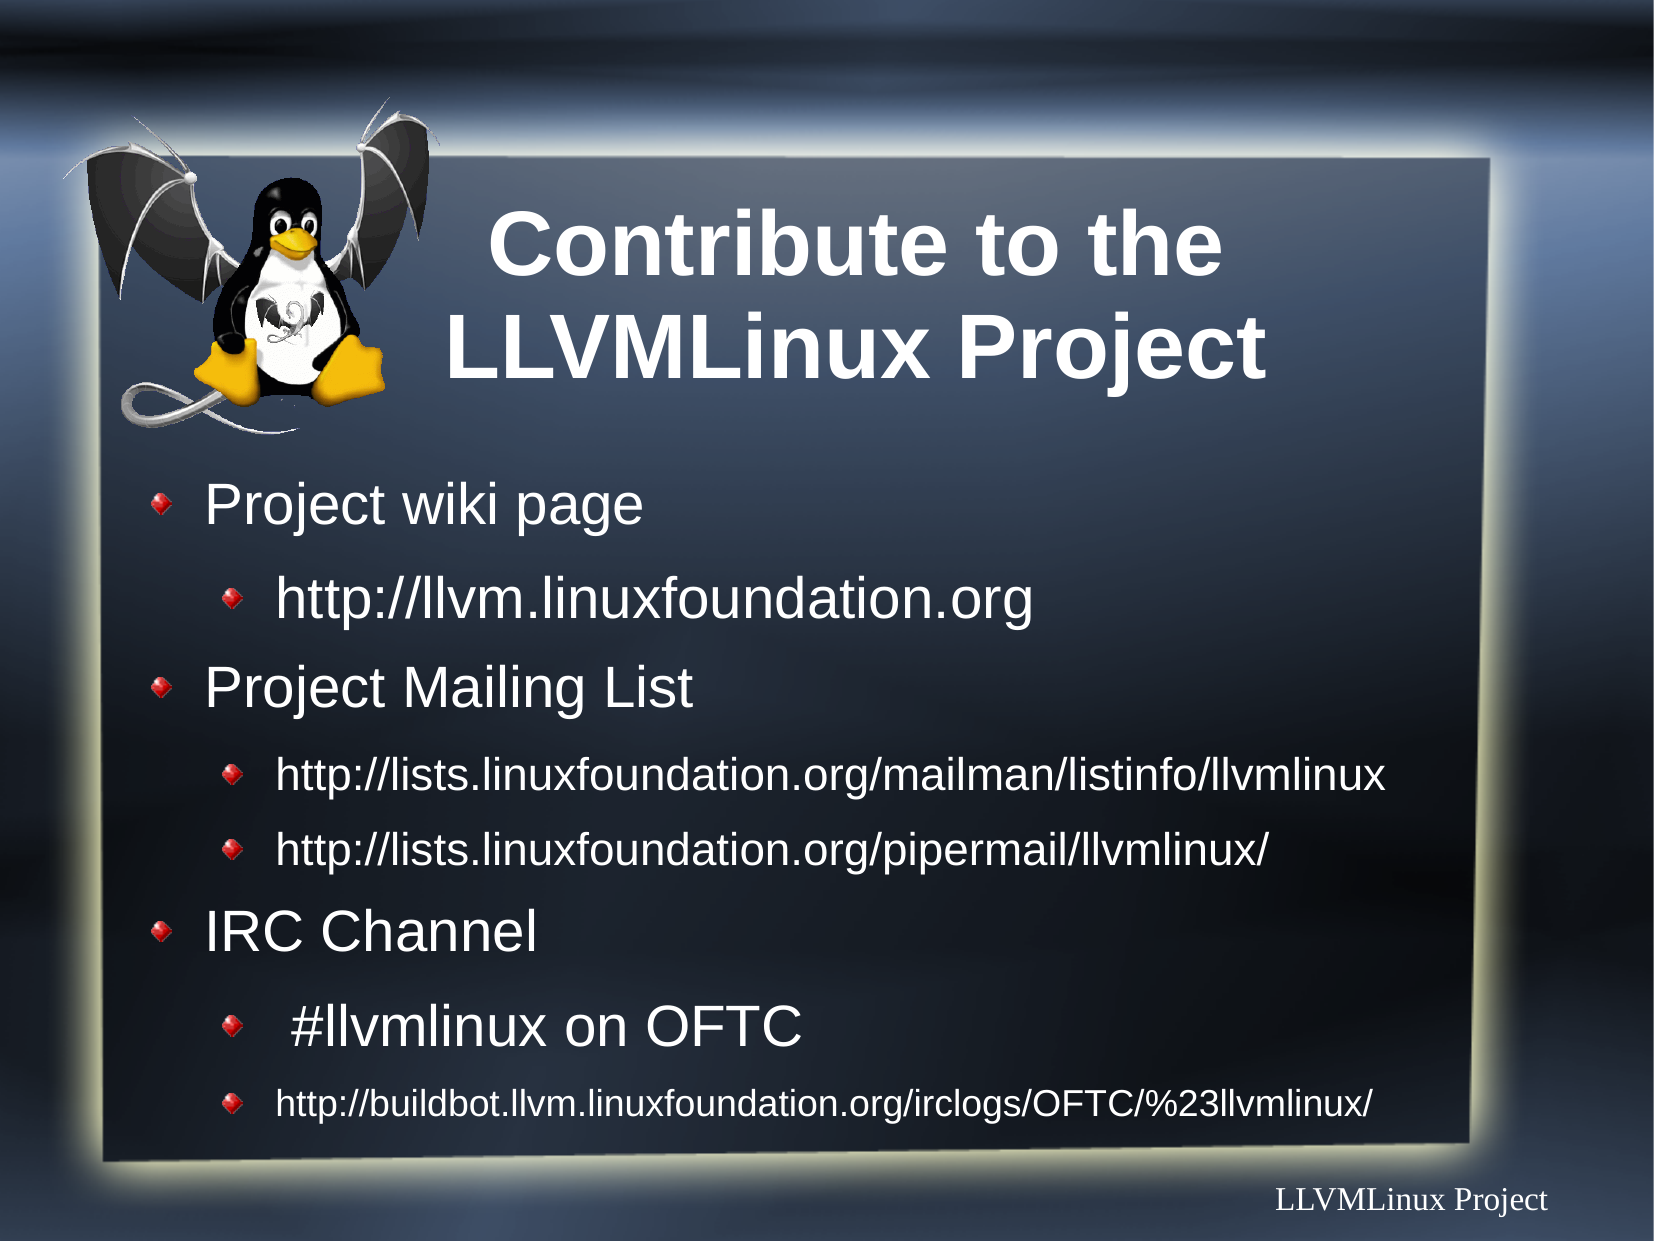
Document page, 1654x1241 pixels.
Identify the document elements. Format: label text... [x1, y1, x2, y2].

list Project wiki page http://llvm.linuxfoundation.org Project Mailing List http://lists.linuxfoundation.org/mailman/listinfo/llvmlinux http://lists.linuxfoundation.org/pipermail/llvmlinux/ IRC Channel #llvmlinux on OFTC http://buildbot.llvm.linuxfoundation.org/irclogs/OFTC/%23llvmlinux/ [133, 471, 1445, 1191]
picture [0, 0, 1654, 1241]
title Contribute to the LLVMLinux Project [443, 177, 1477, 414]
